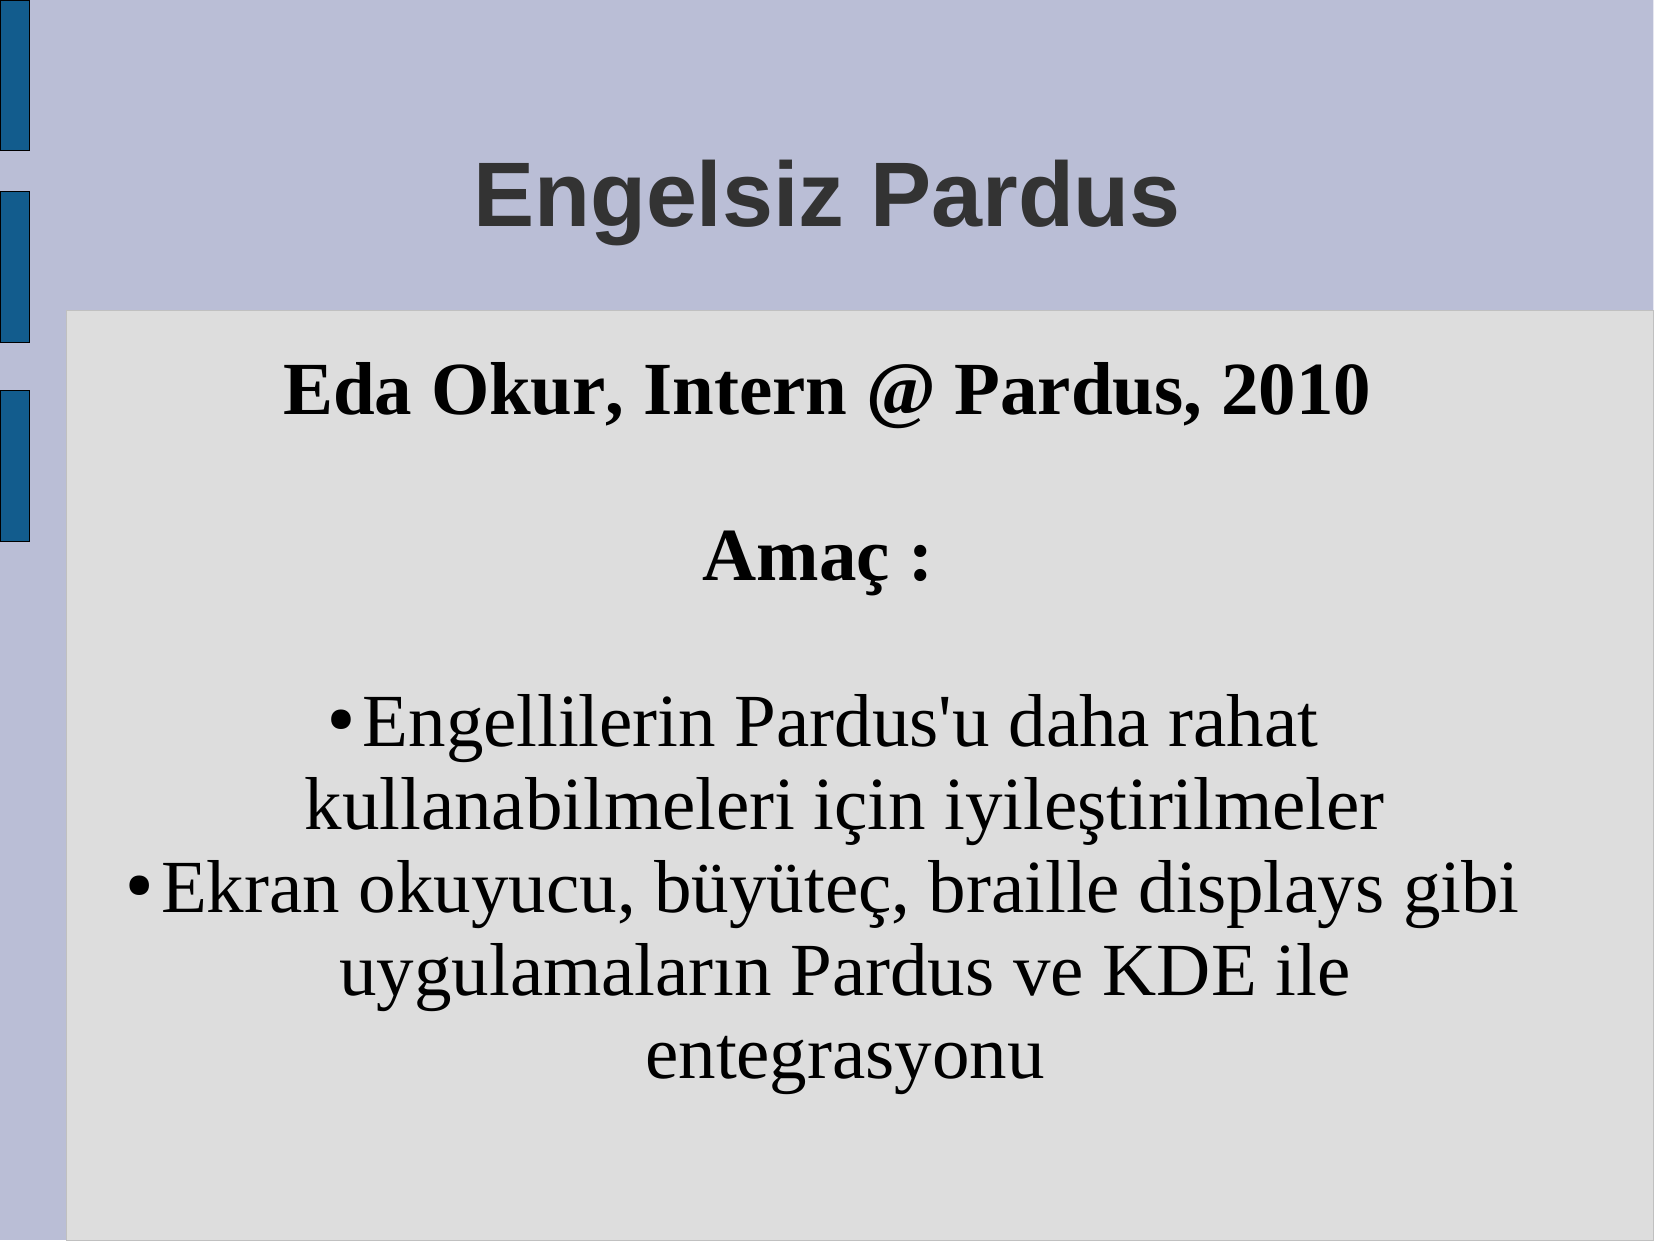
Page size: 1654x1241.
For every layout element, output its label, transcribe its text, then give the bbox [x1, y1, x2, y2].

title Engelsiz Pardus [121, 91, 1534, 265]
subtitle Eda Okur, Intern @ Pardus, 2010 Amaç : Engellilerin Pardus'u daha rahat kullanabilmeleri için iyileştirilmeler Ekran okuyucu, büyüteç, braille displays gibi uygulamaların Pardus ve KDE ile entegrasyonu [121, 265, 1534, 1241]
